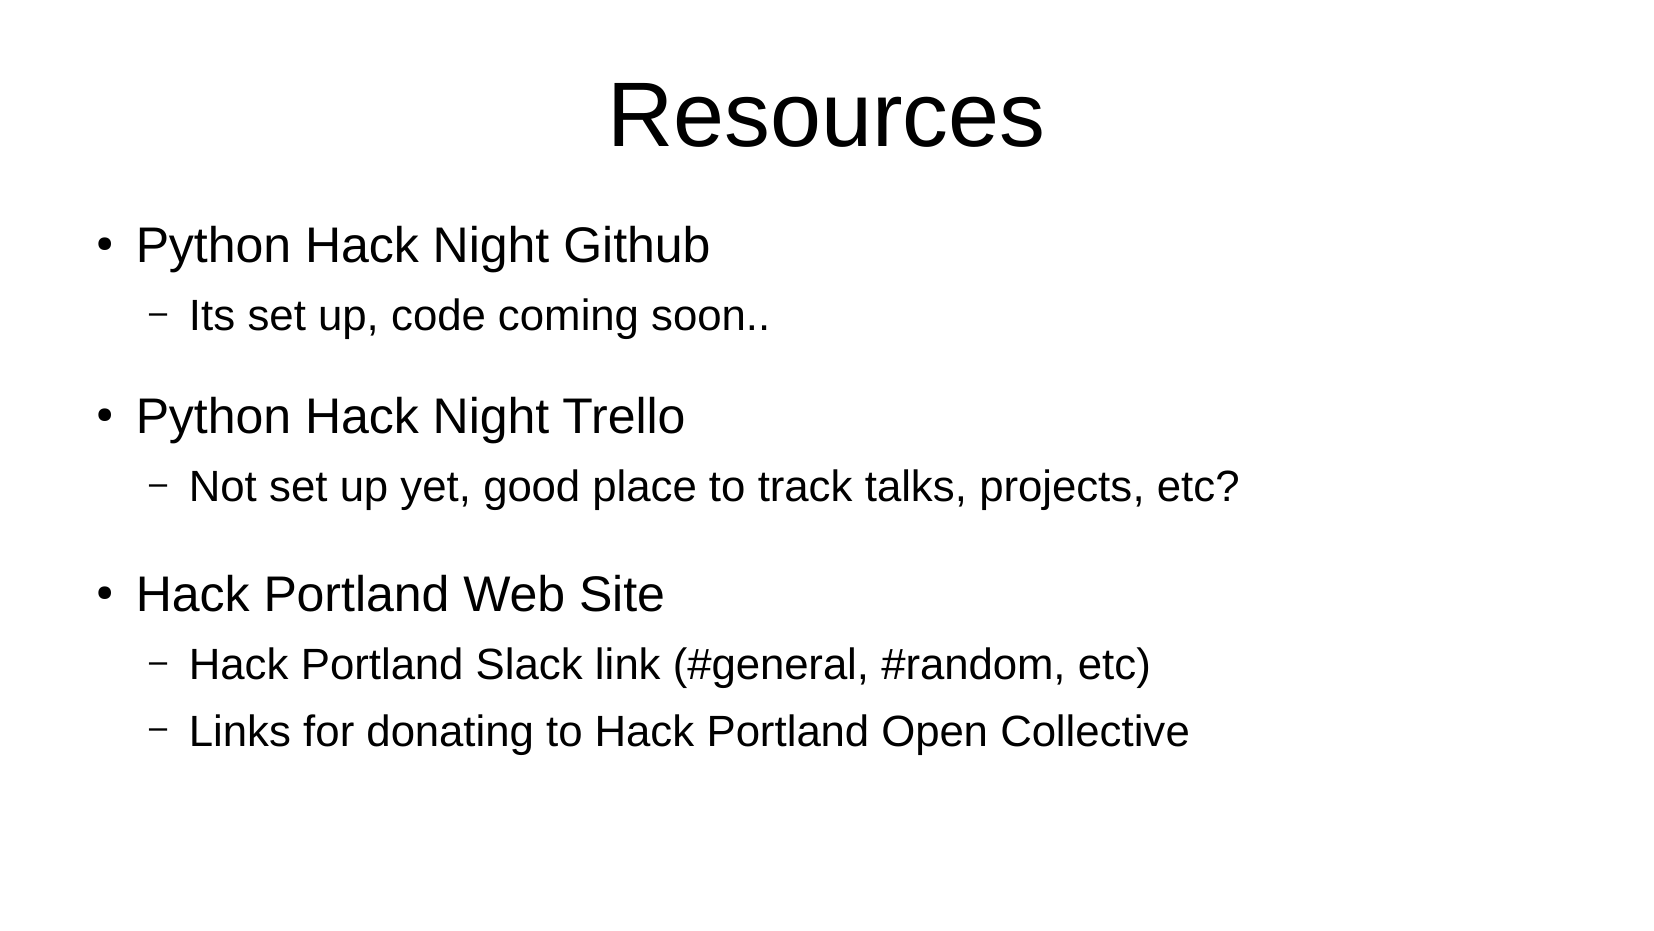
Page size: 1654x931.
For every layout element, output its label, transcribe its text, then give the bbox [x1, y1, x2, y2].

list Python Hack Night Github Its set up, code coming soon.. Python Hack Night Trello Not set up yet, good place to track talks, projects, etc? Hack Portland Web Site Hack Portland Slack link (#general, #random, etc) Links for donating to Hack Portland Open Collective [82, 217, 1571, 758]
title Resources [82, 37, 1571, 193]
